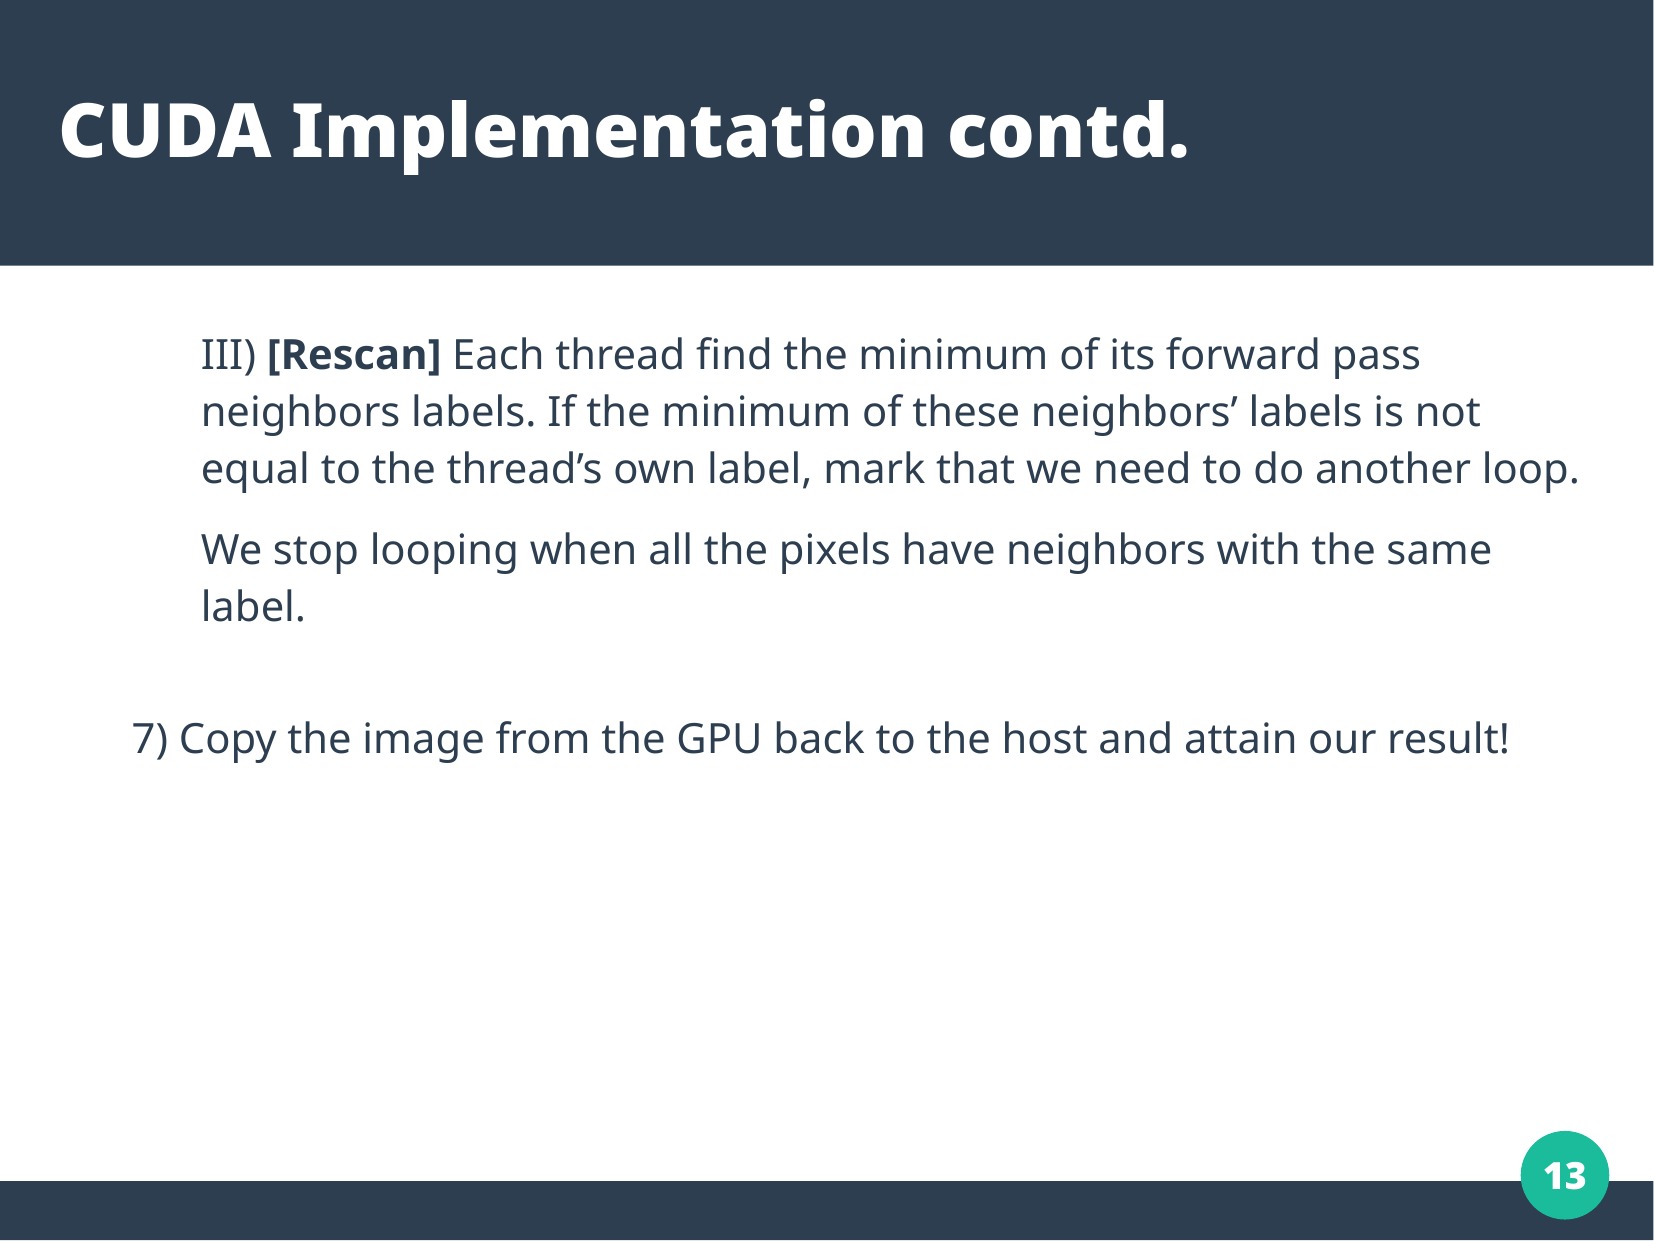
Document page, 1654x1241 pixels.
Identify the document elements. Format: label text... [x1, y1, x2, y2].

title CUDA Implementation contd. [59, 49, 1595, 207]
list III) [Rescan] Each thread find the minimum of its forward pass neighbors labels. If the minimum of these neighbors’ labels is not equal to the thread’s own label, mark that we need to do another loop. We stop looping when all the pixels have neighbors with the same label. [59, 324, 1595, 1152]
list 7) Copy the image from the GPU back to the host and attain our result! [60, 708, 1597, 1123]
